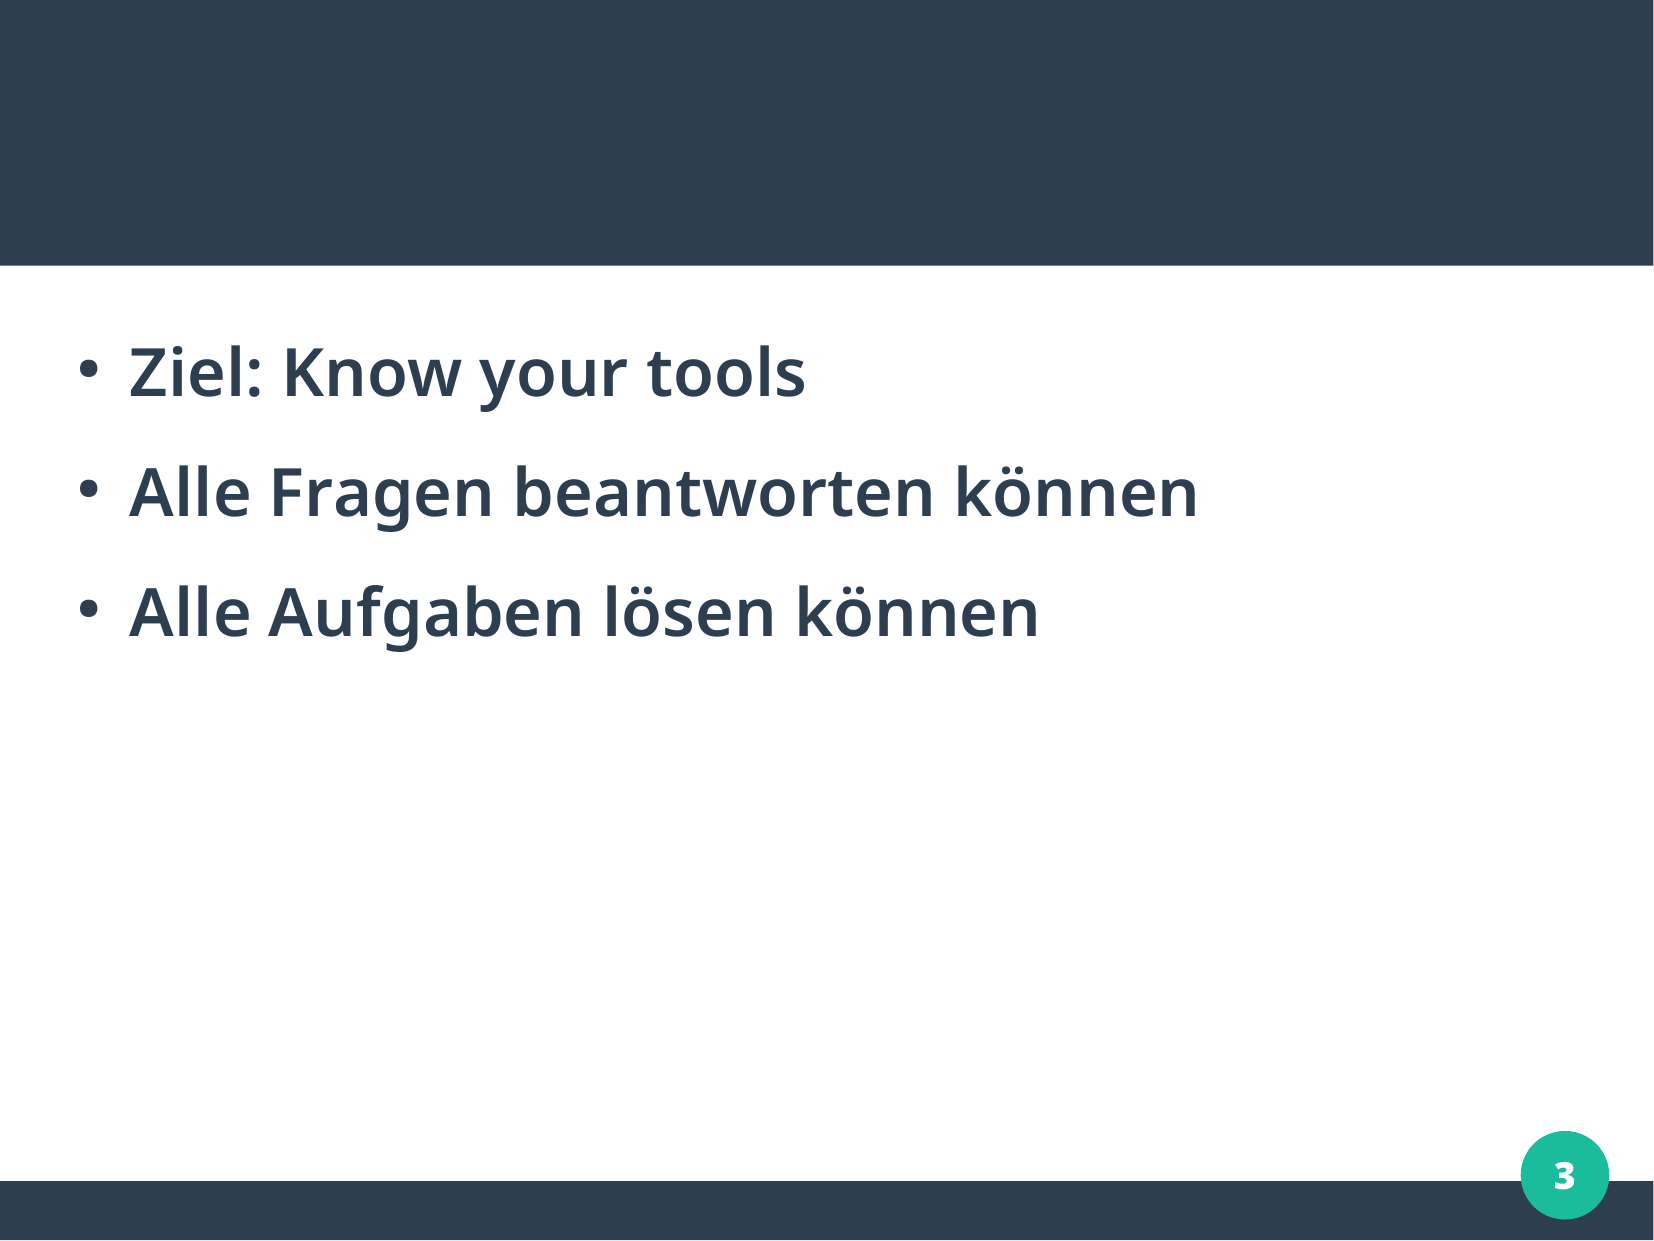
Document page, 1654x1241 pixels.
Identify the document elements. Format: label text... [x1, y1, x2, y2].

list Ziel: Know your tools Alle Fragen beantworten können Alle Aufgaben lösen können [59, 324, 1595, 1152]
